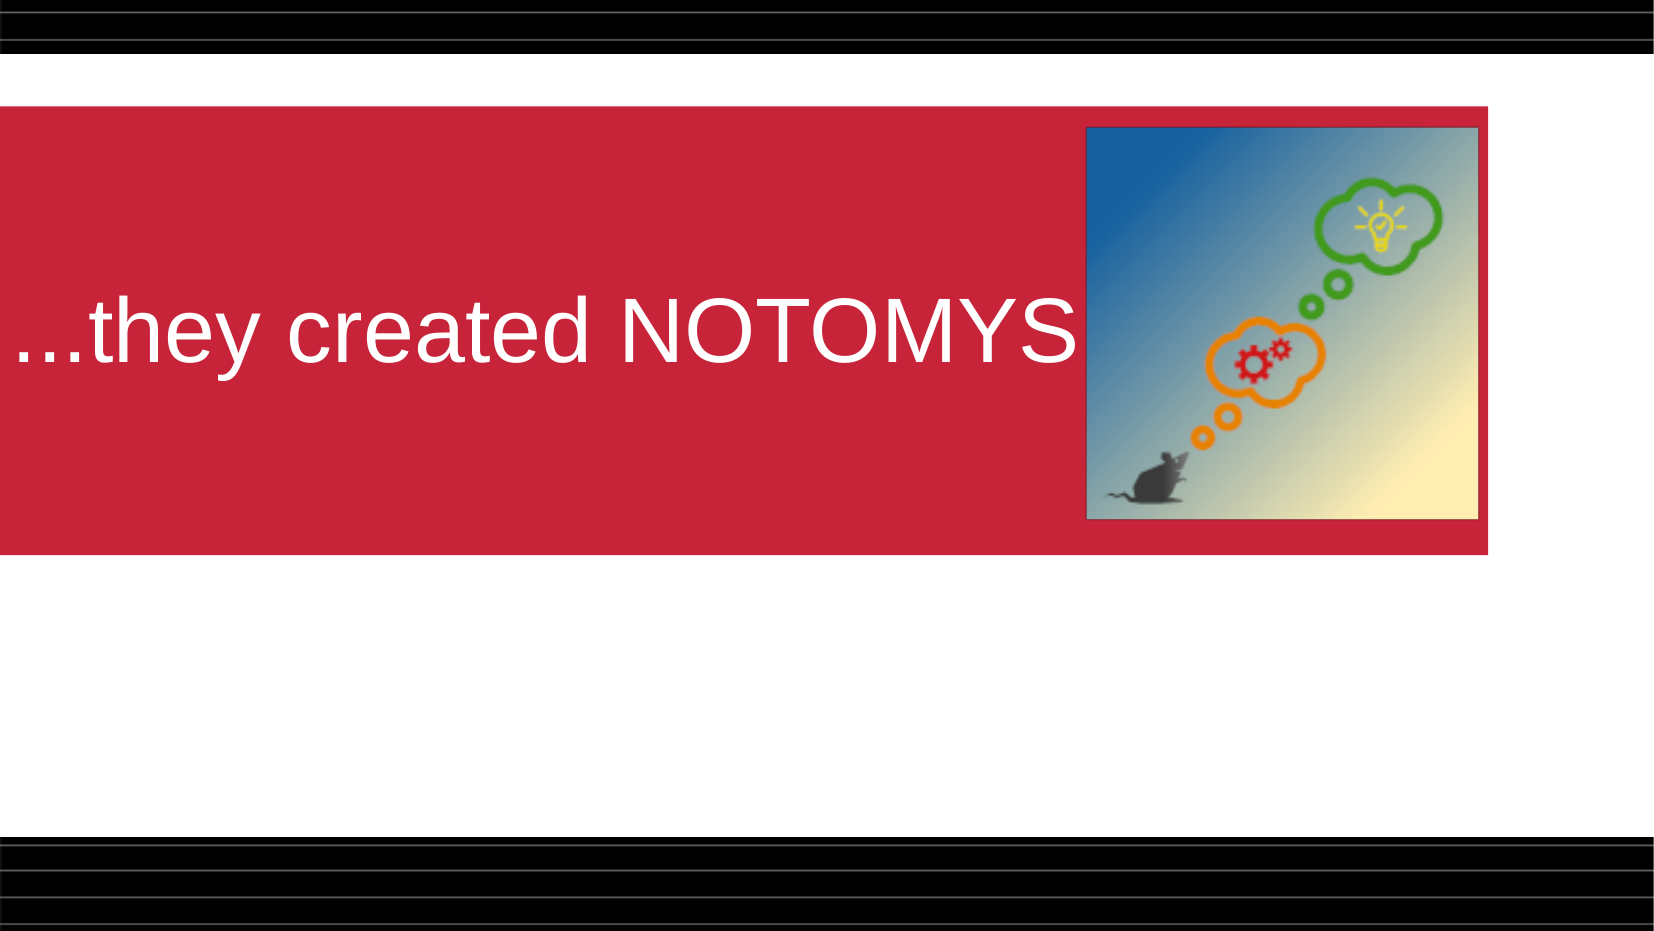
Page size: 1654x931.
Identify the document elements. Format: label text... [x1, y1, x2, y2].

picture [1065, 106, 1501, 542]
picture [0, 0, 1654, 54]
picture [0, 837, 1654, 931]
title ...they created NOTOMYS [0, 106, 1489, 556]
